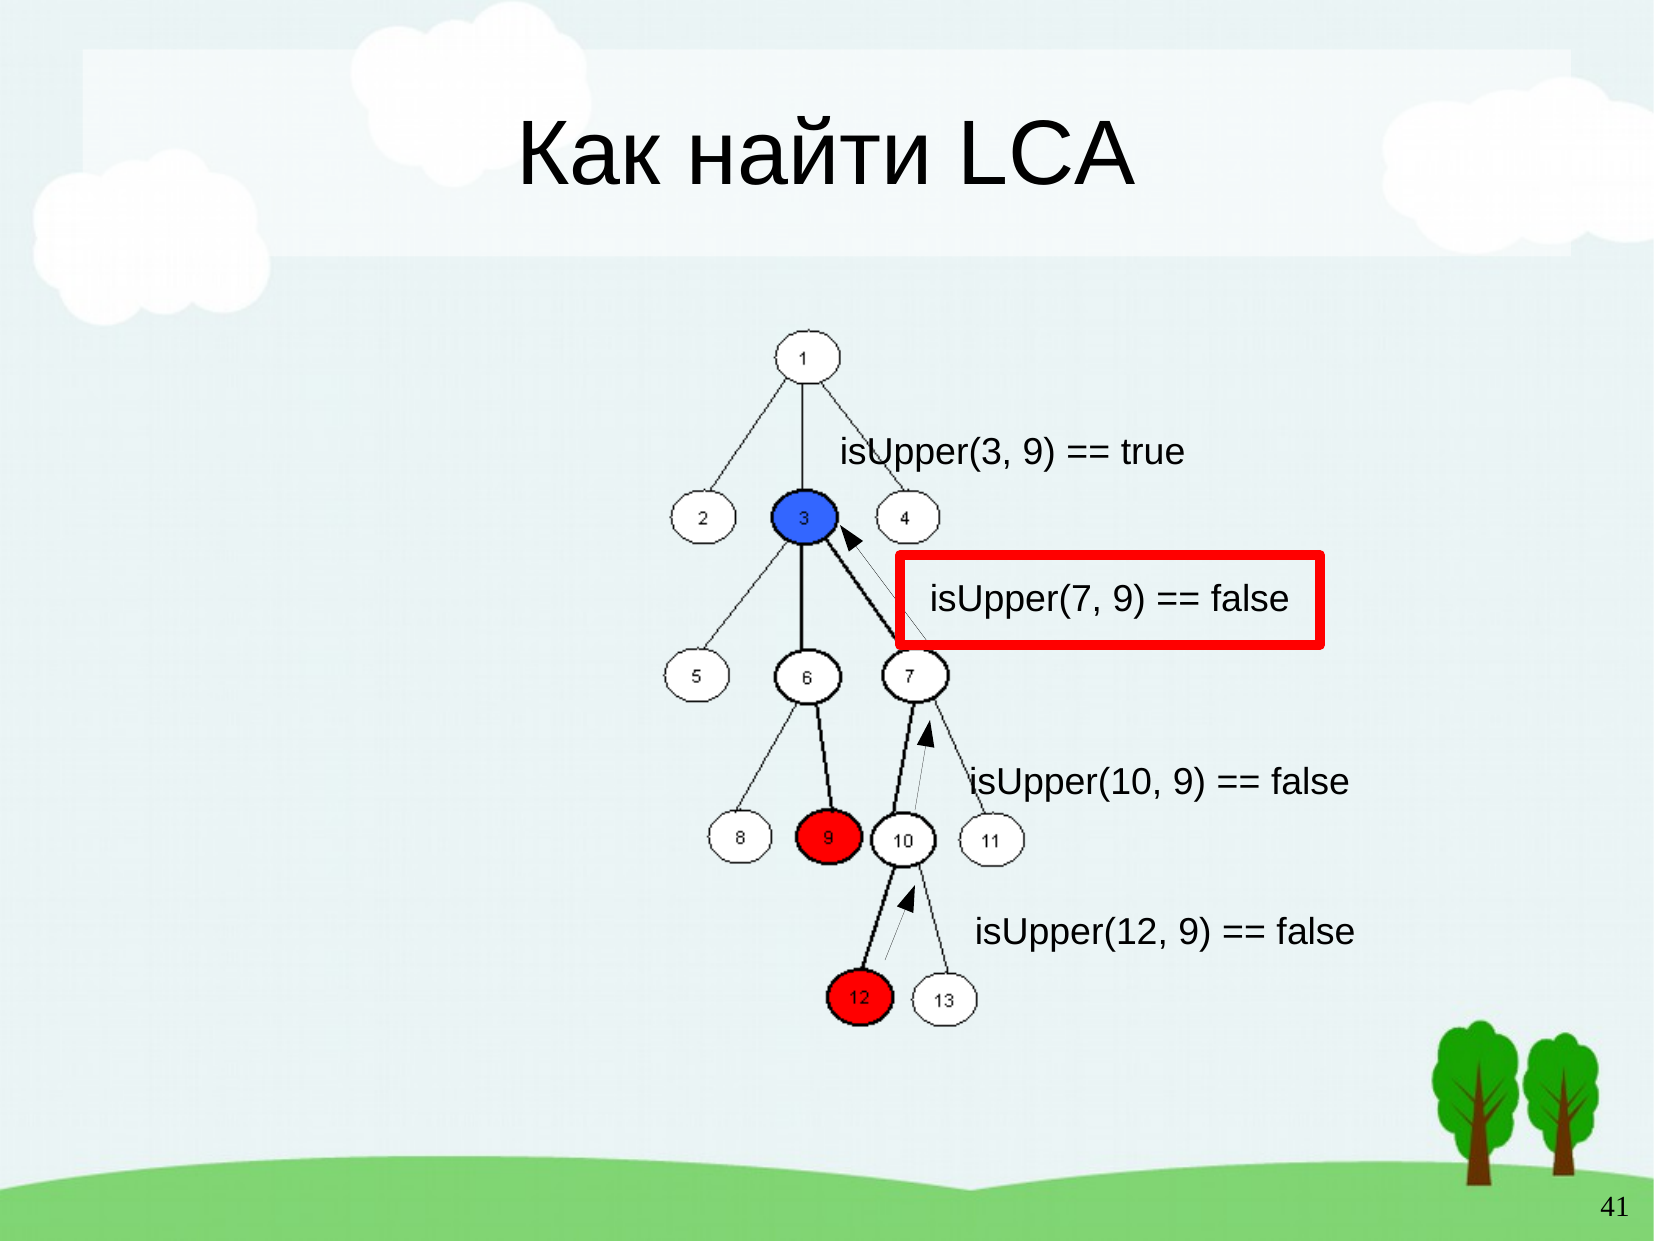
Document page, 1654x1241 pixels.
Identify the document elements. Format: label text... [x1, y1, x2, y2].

text_box isUpper(3, 9) == true [825, 423, 1201, 481]
text_box isUpper(10, 9) == false [954, 753, 1366, 811]
picture [0, 0, 1654, 1241]
title Как найти LCA [82, 49, 1571, 257]
text_box isUpper(7, 9) == false [915, 570, 1305, 627]
text_box isUpper(12, 9) == false [960, 903, 1371, 961]
